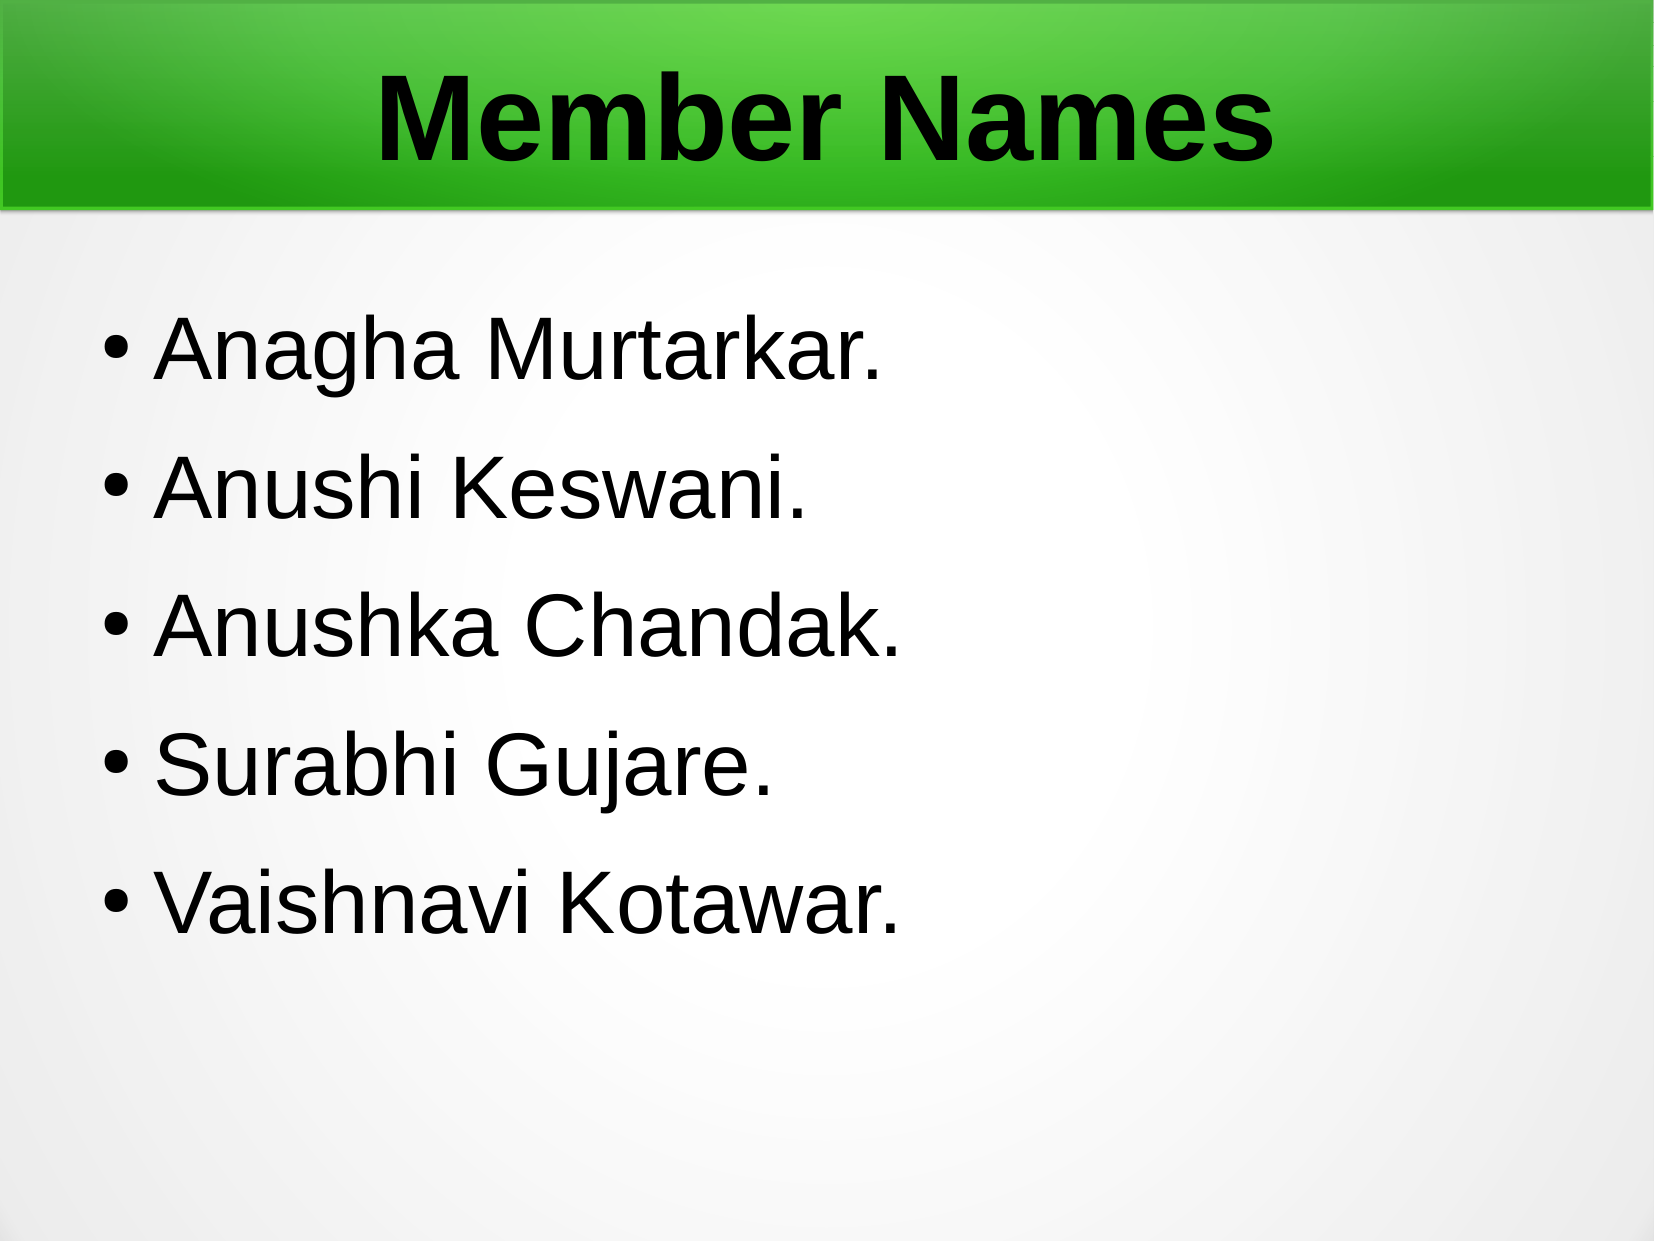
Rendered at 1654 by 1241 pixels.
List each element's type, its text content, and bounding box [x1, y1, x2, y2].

title Member Names [82, 47, 1571, 189]
list Anagha Murtarkar. Anushi Keswani. Anushka Chandak. Surabhi Gujare. Vaishnavi Kotawar. [82, 299, 1571, 1019]
